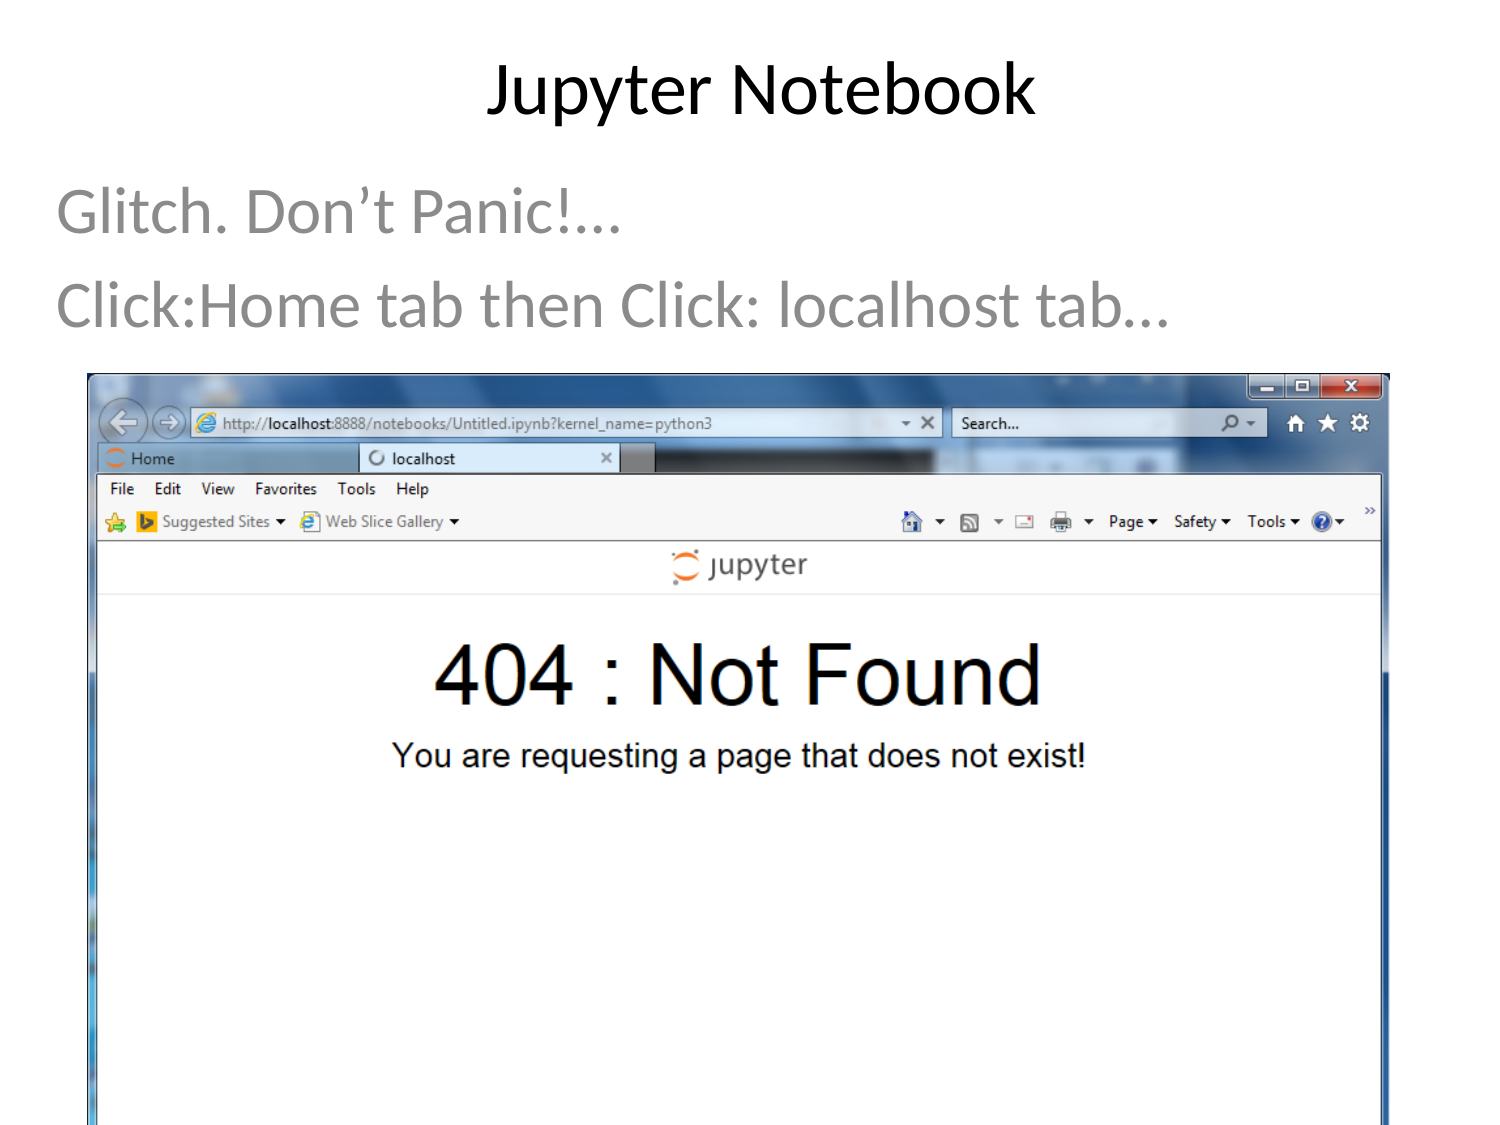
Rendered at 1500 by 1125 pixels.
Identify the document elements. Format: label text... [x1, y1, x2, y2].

title Jupyter Notebook [123, 30, 1399, 138]
text_box Glitch. Don’t Panic!… Click:Home tab then Click: localhost tab… [41, 159, 1436, 409]
picture [87, 373, 1390, 1125]
